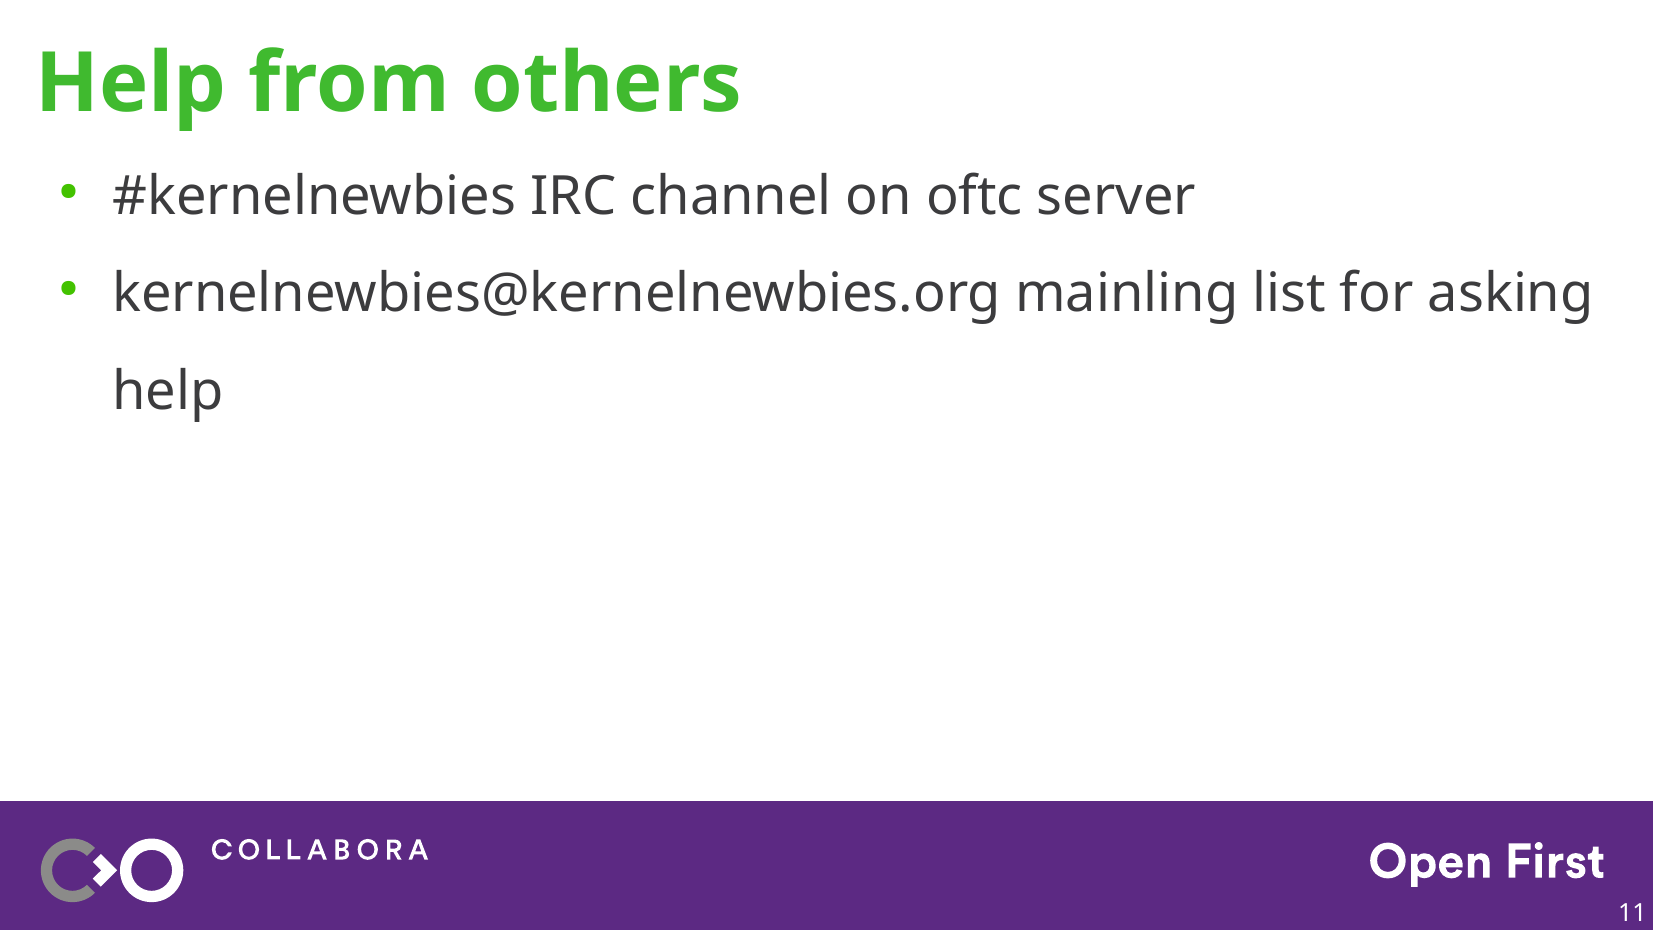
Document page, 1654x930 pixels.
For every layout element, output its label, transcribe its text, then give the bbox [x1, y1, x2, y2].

title Help from others [35, 28, 1608, 192]
list #kernelnewbies IRC channel on oftc server kernelnewbies@kernelnewbies.org mainling list for asking help [41, 160, 1613, 804]
